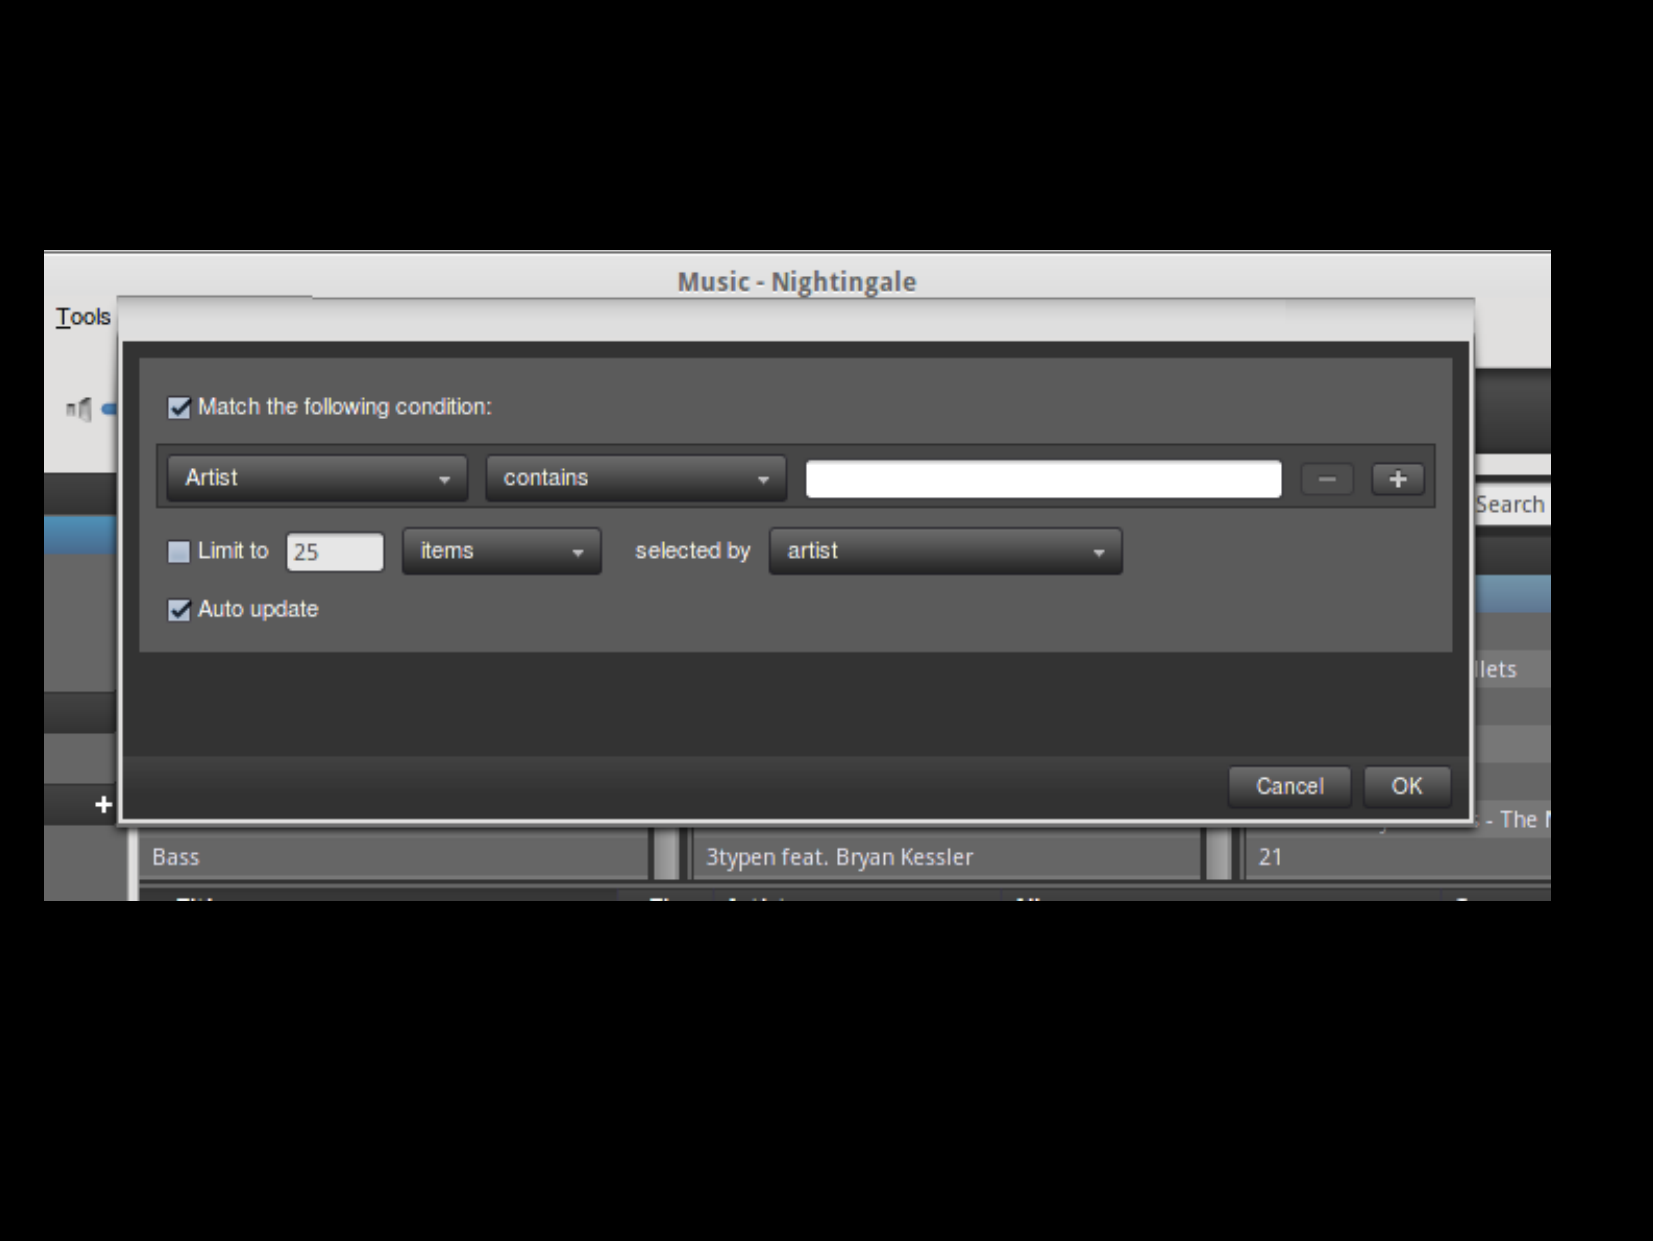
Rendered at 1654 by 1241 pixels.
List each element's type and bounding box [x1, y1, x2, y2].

picture [44, 250, 1551, 901]
